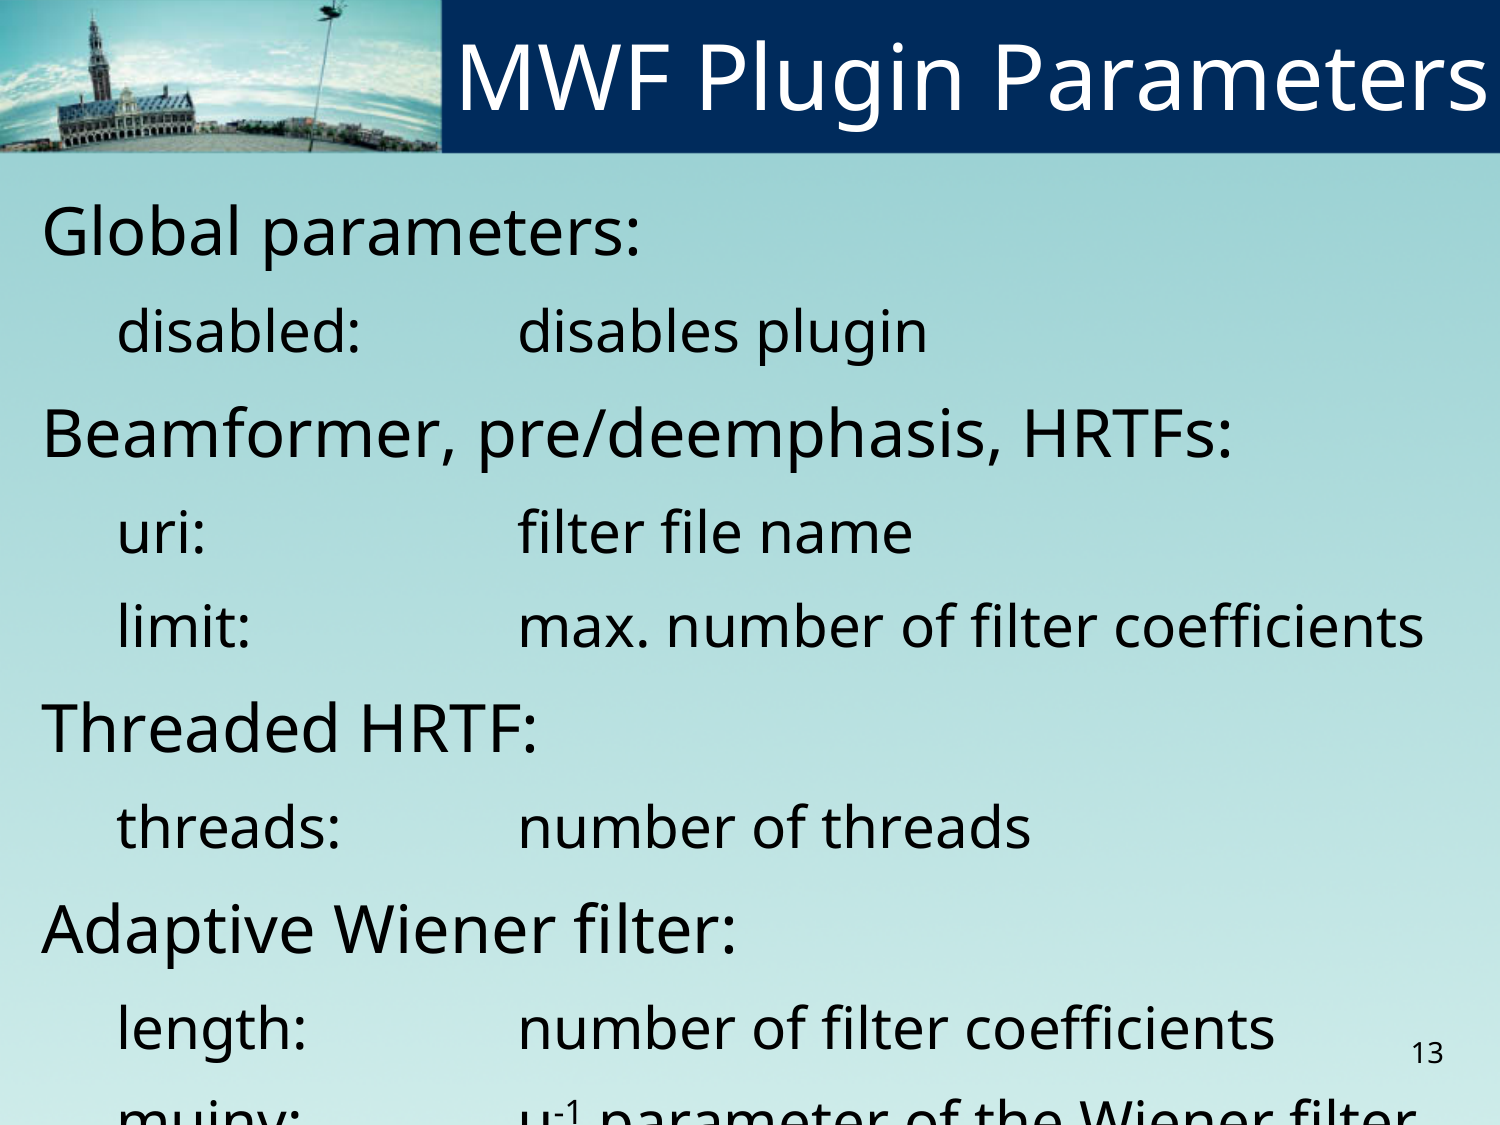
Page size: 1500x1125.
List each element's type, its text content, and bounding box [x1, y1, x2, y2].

picture [0, 0, 1500, 1125]
list Global parameters: disabled: disables plugin Beamformer, pre/deemphasis, HRTFs: uri: filter file name limit: max. number of filter coefficients Threaded HRTF: threads: number of threads Adaptive Wiener filter: length: number of filter coefficients muinv: µ-1 parameter of the Wiener filter [41, 184, 1459, 1066]
title MWF Plugin Parameters [454, 0, 1500, 193]
picture [841, 1115, 857, 1124]
picture [608, 1115, 625, 1125]
picture [753, 1115, 768, 1125]
picture [231, 1116, 247, 1125]
picture [913, 1115, 931, 1125]
picture [1191, 1116, 1207, 1125]
picture [1369, 1115, 1385, 1124]
picture [787, 1115, 803, 1124]
picture [733, 1115, 748, 1125]
picture [1040, 1115, 1056, 1124]
picture [1226, 1115, 1242, 1124]
picture [1101, 1110, 1111, 1125]
picture [126, 1115, 141, 1125]
picture [1157, 1115, 1173, 1124]
picture [1005, 1116, 1021, 1125]
picture [146, 1115, 161, 1125]
